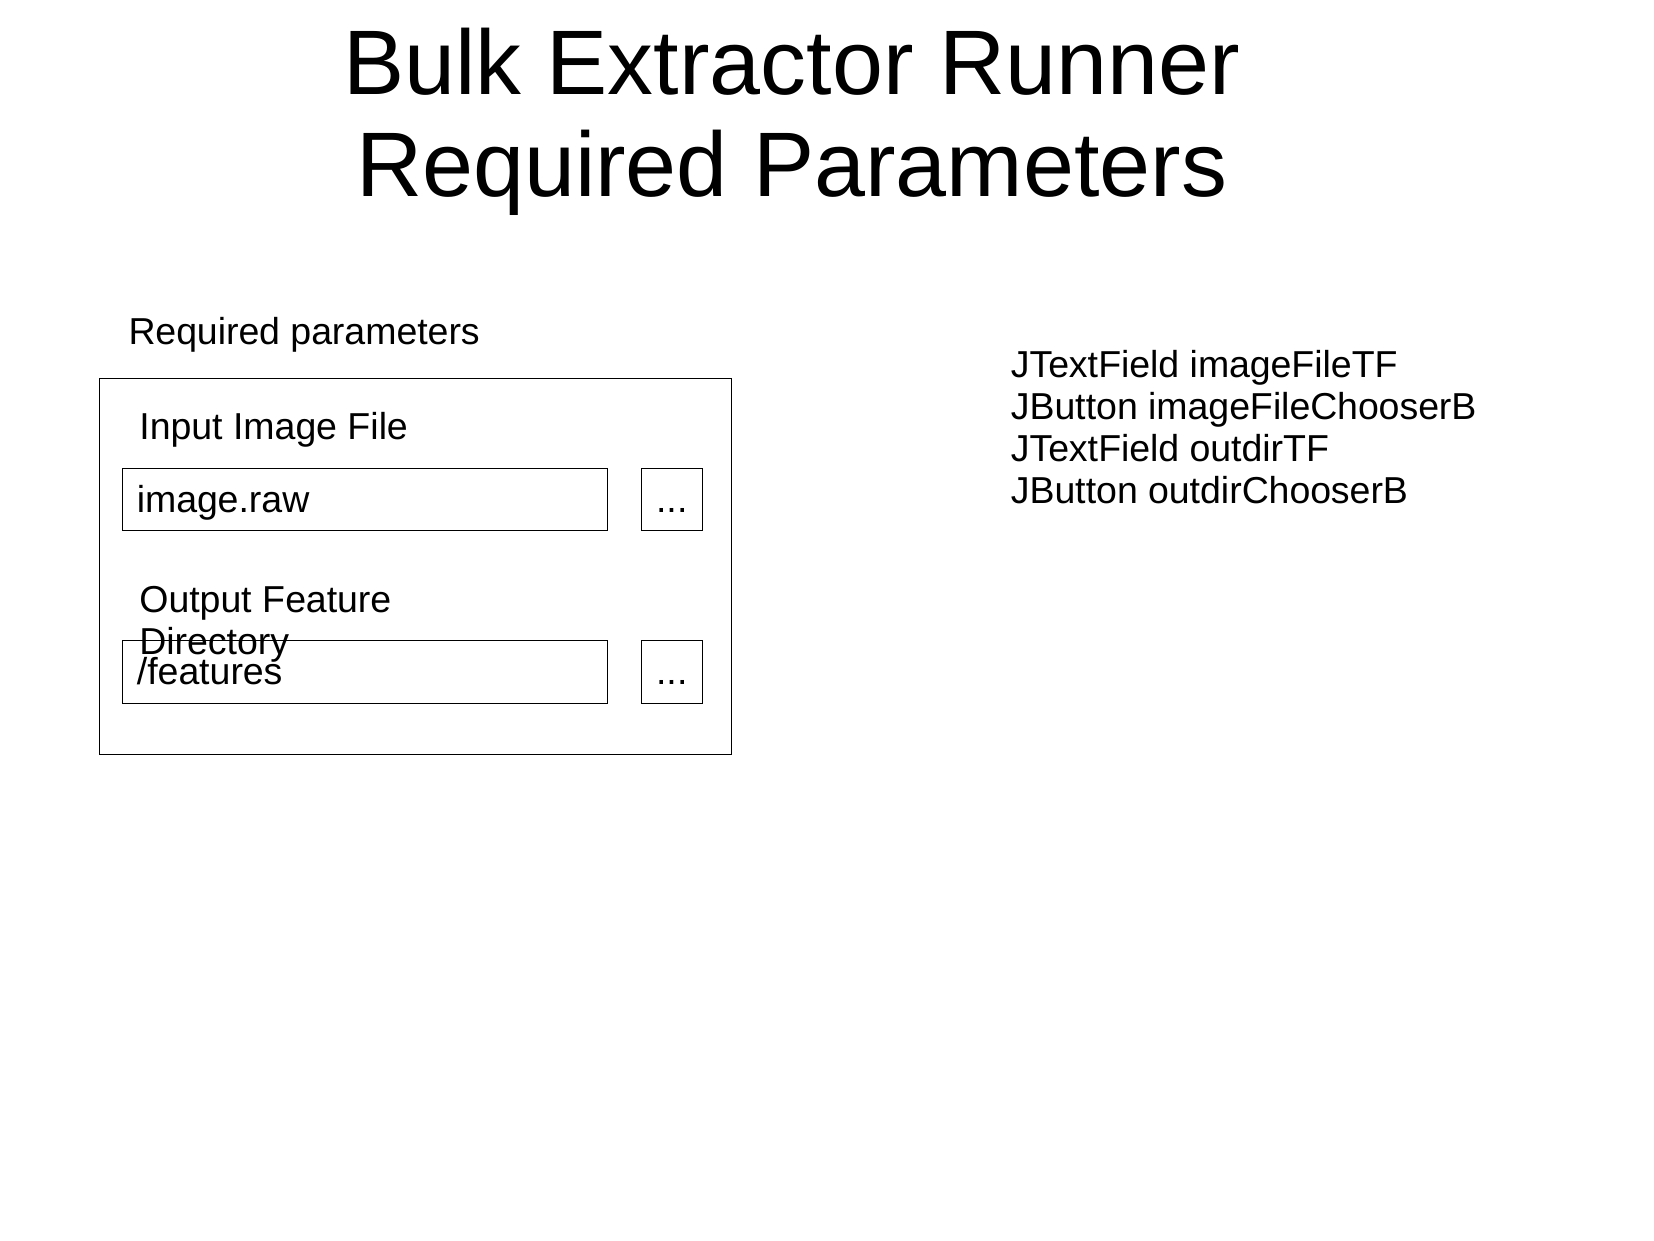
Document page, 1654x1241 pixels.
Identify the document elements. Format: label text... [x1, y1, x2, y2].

text_box Required parameters [113, 303, 582, 365]
text_box Output Feature Directory [124, 571, 566, 633]
text_box ... [641, 640, 703, 704]
text_box /features [122, 640, 608, 704]
text_box image.raw [122, 468, 608, 531]
title Bulk Extractor Runner Required Parameters [47, 0, 1537, 228]
text_box JTextField imageFileTF JButton imageFileChooserB JTextField outdirTF JButton outdirChooserB [996, 336, 1408, 586]
text_box ... [641, 468, 703, 531]
text_box Input Image File [124, 398, 423, 461]
